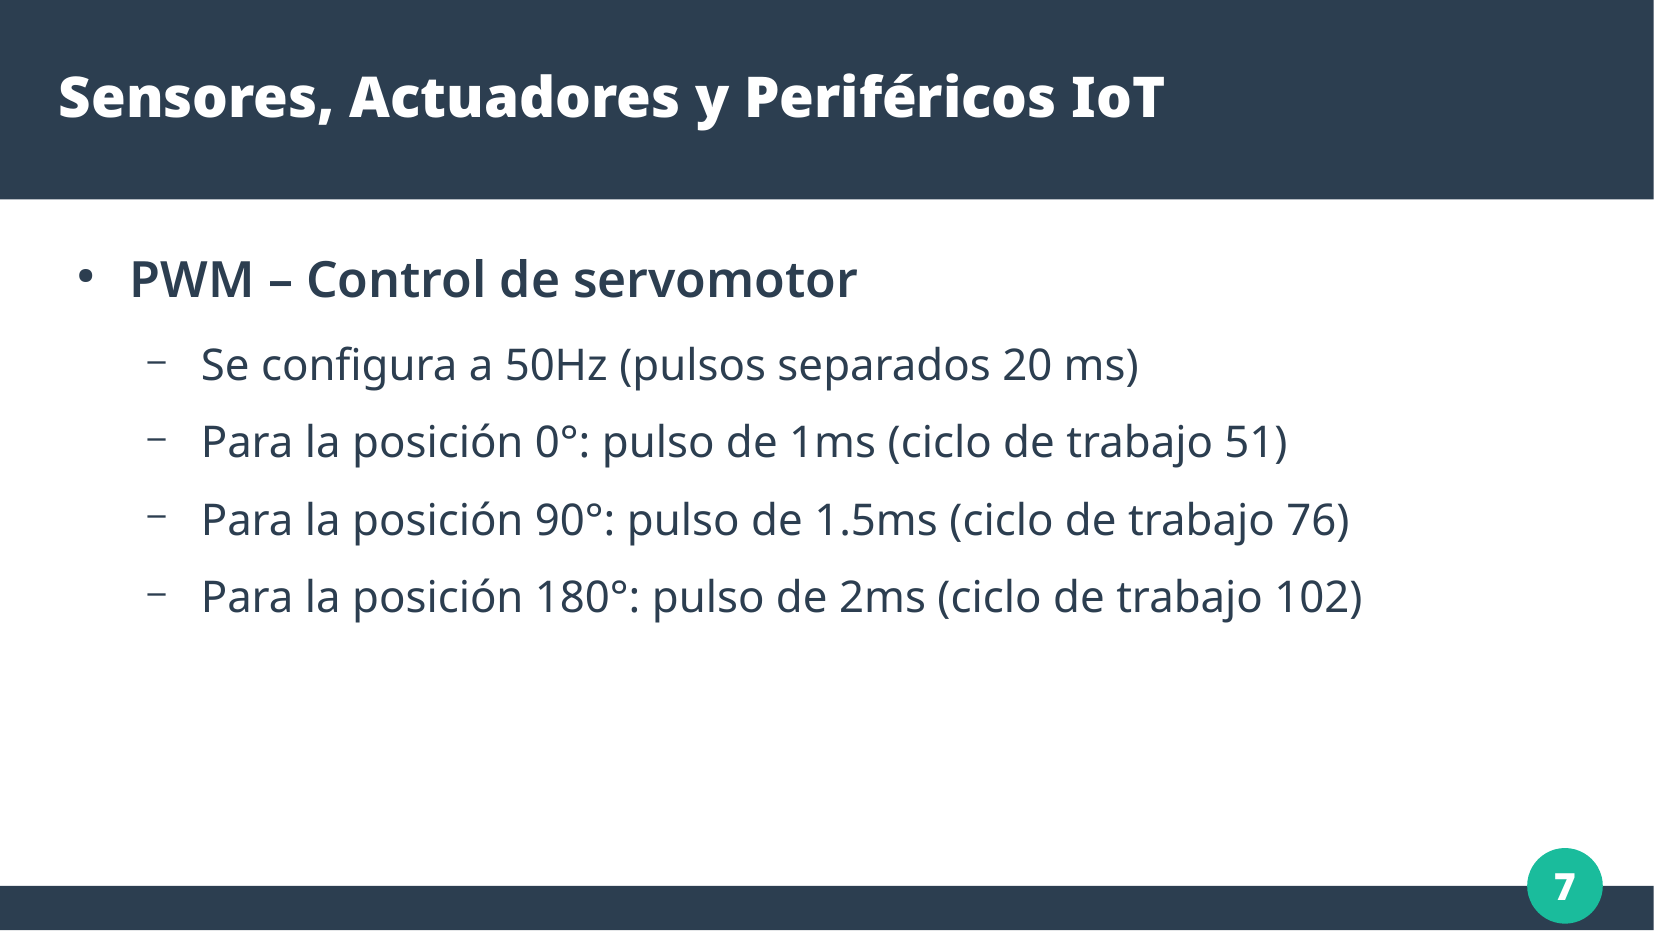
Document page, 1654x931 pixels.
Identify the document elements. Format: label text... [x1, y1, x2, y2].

list PWM – Control de servomotor Se configura a 50Hz (pulsos separados 20 ms) Para la posición 0°: pulso de 1ms (ciclo de trabajo 51) Para la posición 90°: pulso de 1.5ms (ciclo de trabajo 76) Para la posición 180°: pulso de 2ms (ciclo de trabajo 102) [59, 243, 1595, 864]
title Sensores, Actuadores y Periféricos IoT [59, 37, 1595, 155]
